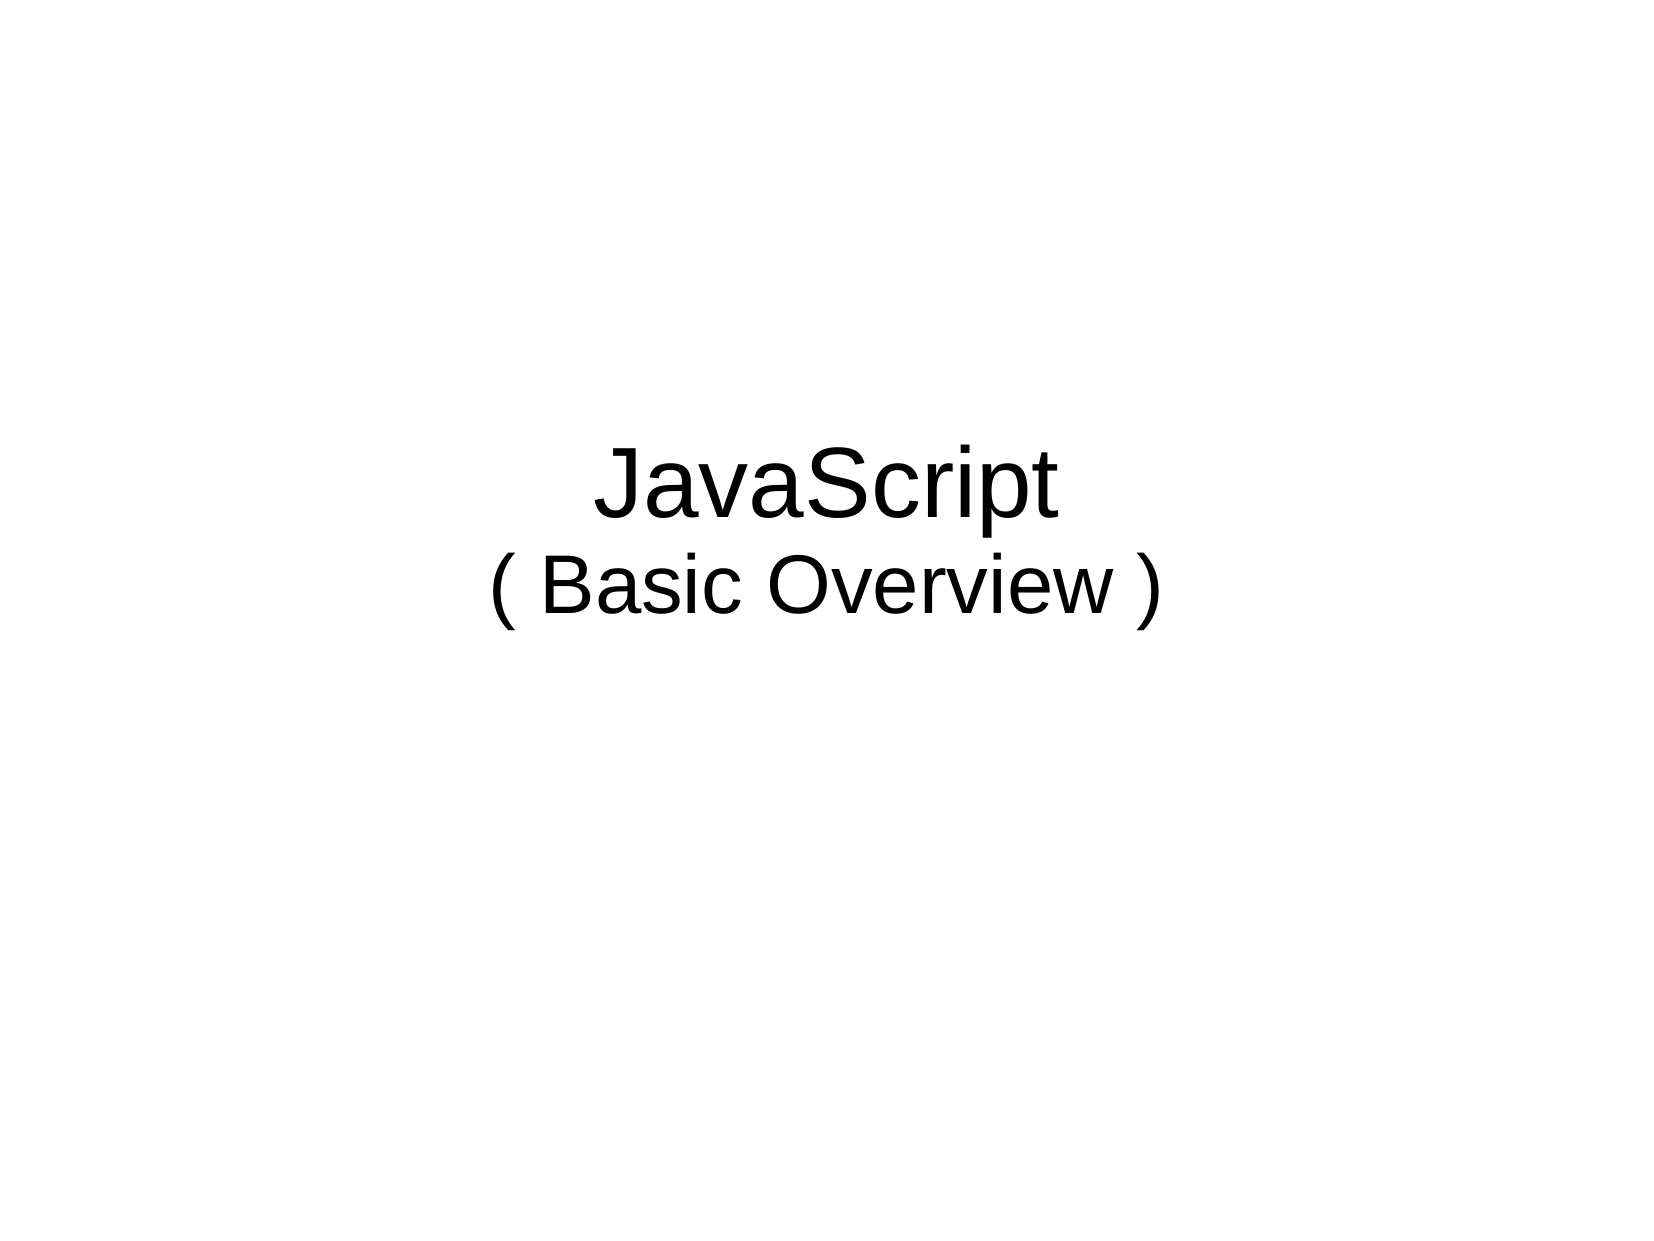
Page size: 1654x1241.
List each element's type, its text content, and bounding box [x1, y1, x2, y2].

subtitle JavaScript ( Basic Overview ) [82, 49, 1571, 1010]
